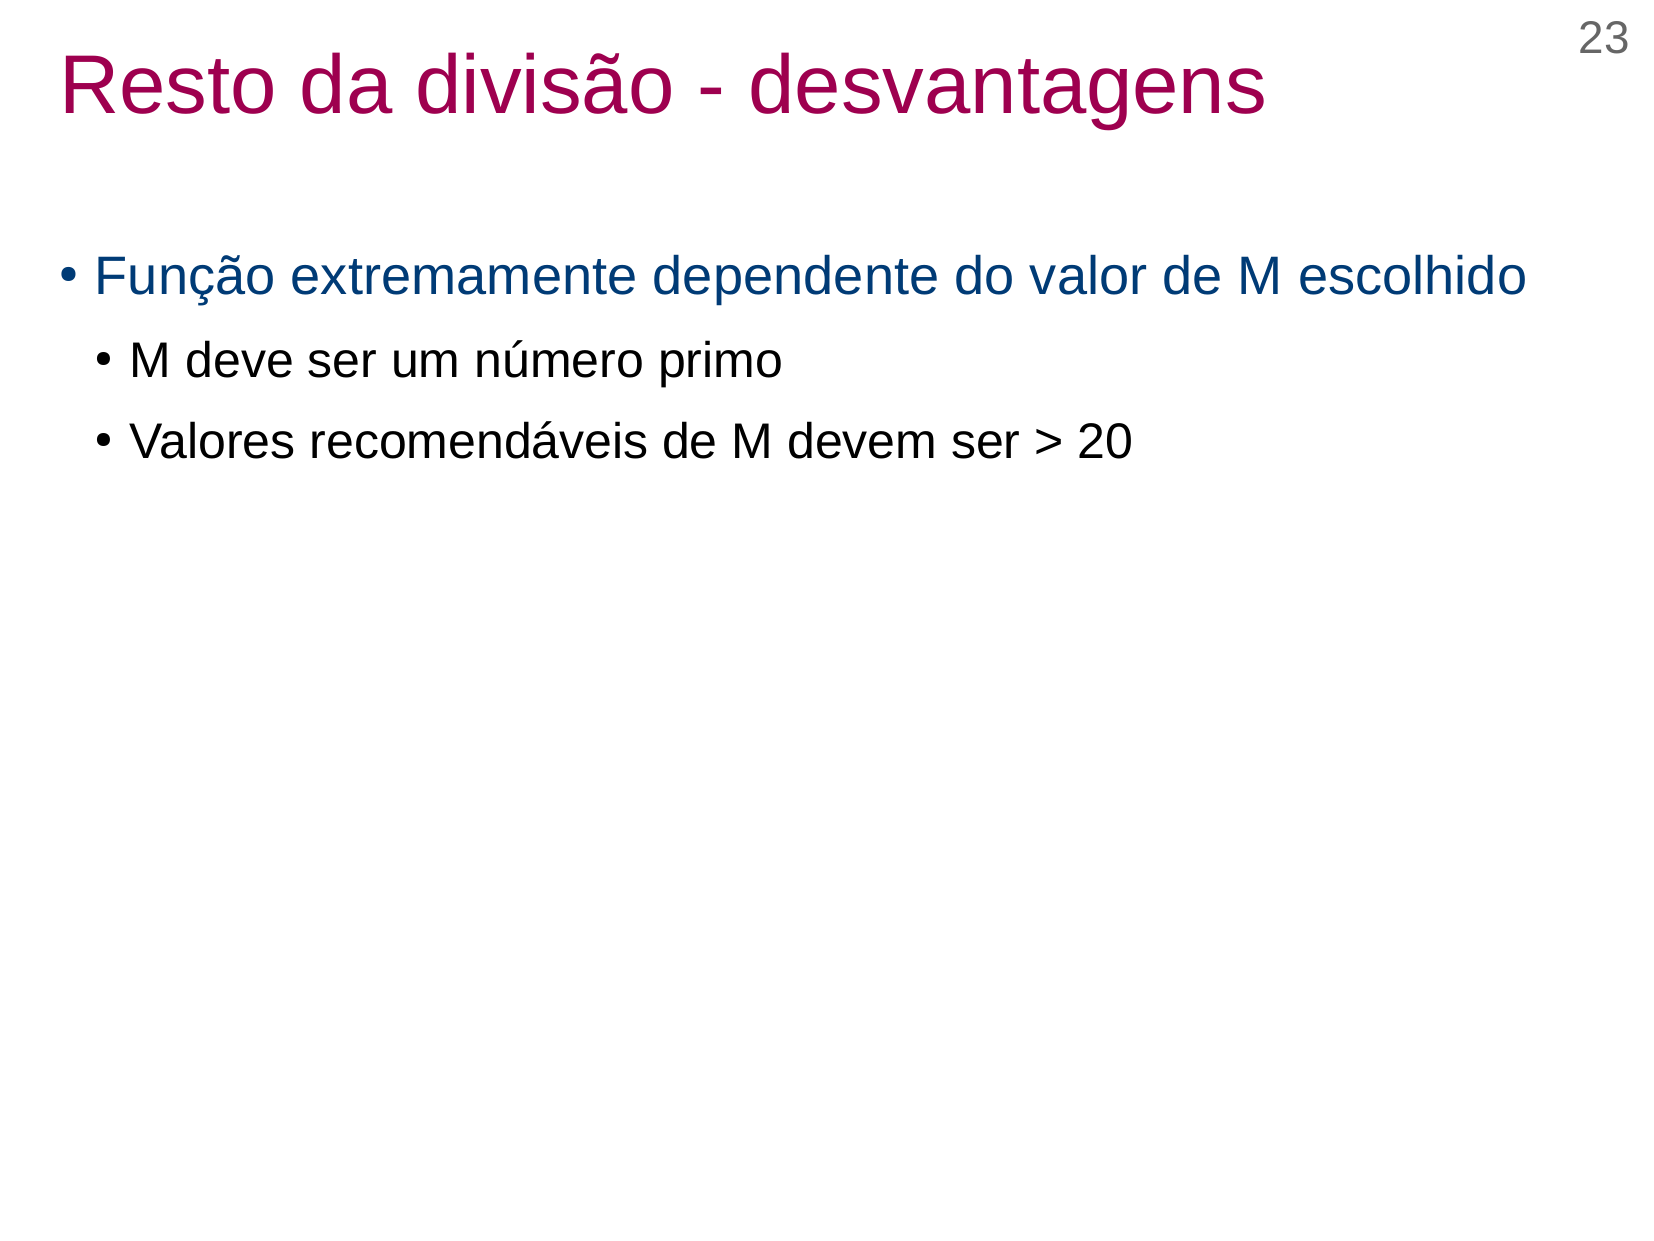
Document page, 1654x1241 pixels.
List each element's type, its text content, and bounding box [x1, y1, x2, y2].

title Resto da divisão - desvantagens [59, 29, 1595, 148]
list Função extremamente dependente do valor de M escolhido M deve ser um número primo Valores recomendáveis de M devem ser > 20 [59, 236, 1595, 1211]
